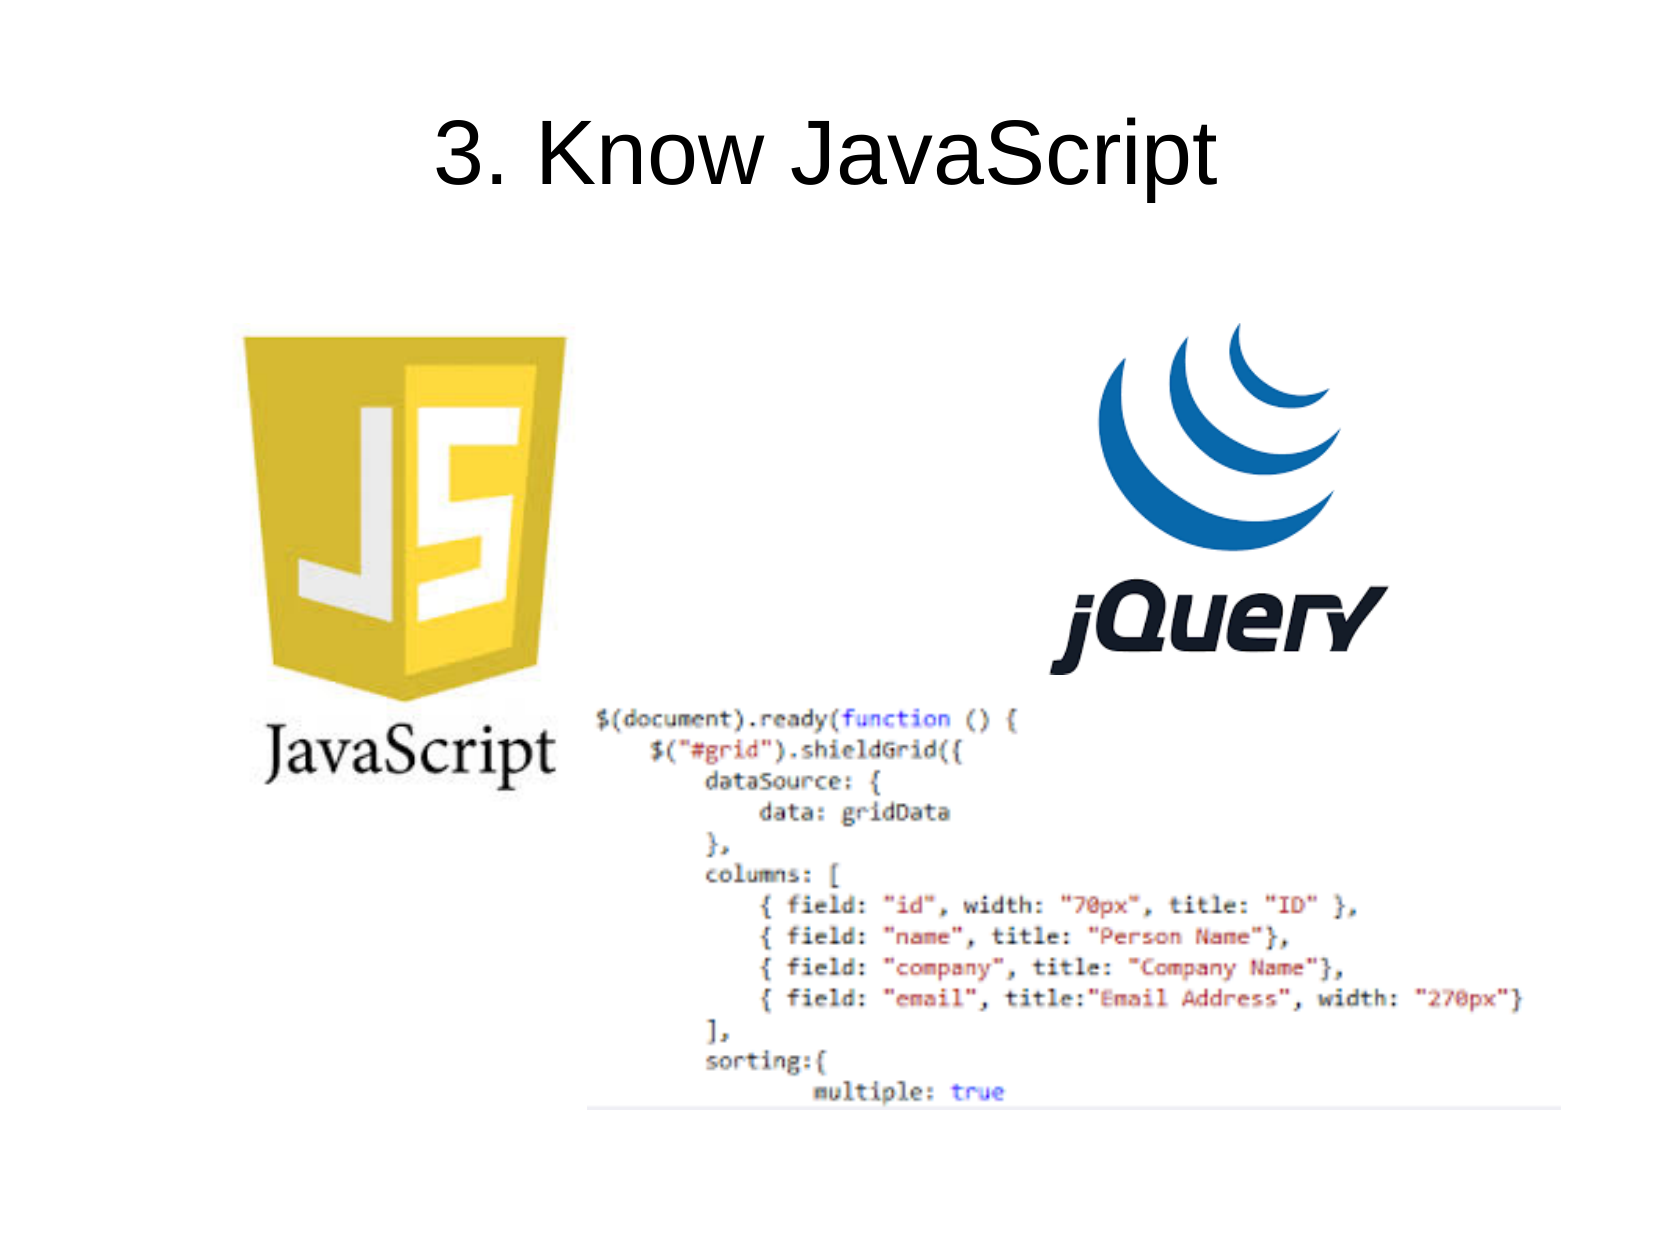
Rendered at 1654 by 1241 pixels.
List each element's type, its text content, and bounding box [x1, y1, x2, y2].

title 3. Know JavaScript [82, 49, 1571, 257]
picture [1043, 323, 1396, 676]
picture [165, 323, 1561, 1111]
